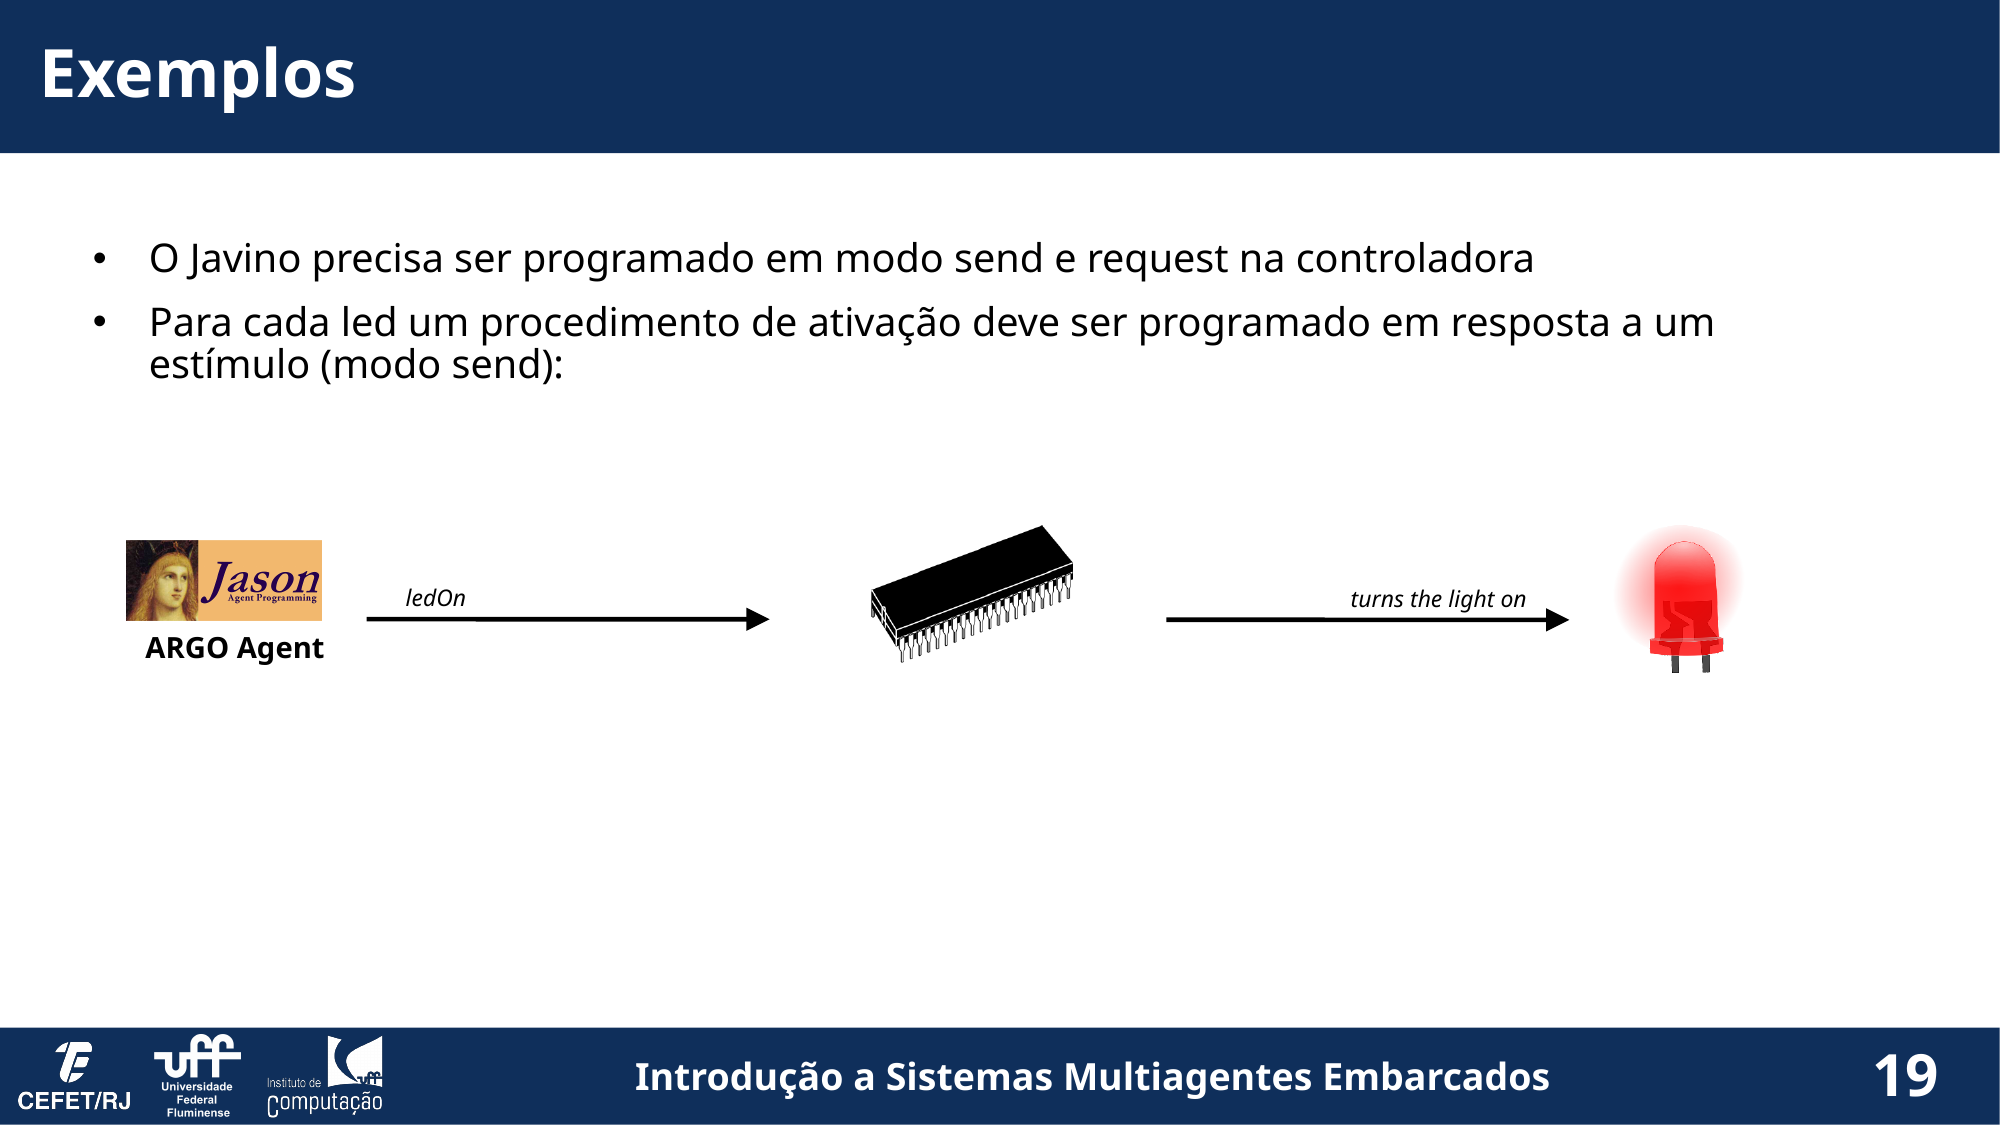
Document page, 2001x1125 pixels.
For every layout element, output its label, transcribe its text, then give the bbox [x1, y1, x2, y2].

text_box O Javino precisa ser programado em modo send e request na controladora Para cada led um procedimento de ativação deve ser programado em resposta a um estímulo (modo send): [77, 231, 1833, 1006]
text_box ledOn [378, 576, 493, 619]
picture [18, 1021, 130, 1125]
text_box turns the light on [1316, 576, 1561, 620]
text_box ARGO Agent [110, 622, 361, 672]
picture [265, 1033, 384, 1118]
picture [153, 1033, 242, 1122]
picture [1605, 525, 1754, 673]
text_box Exemplos [25, 23, 2000, 119]
picture [871, 525, 1073, 663]
picture [126, 540, 322, 621]
